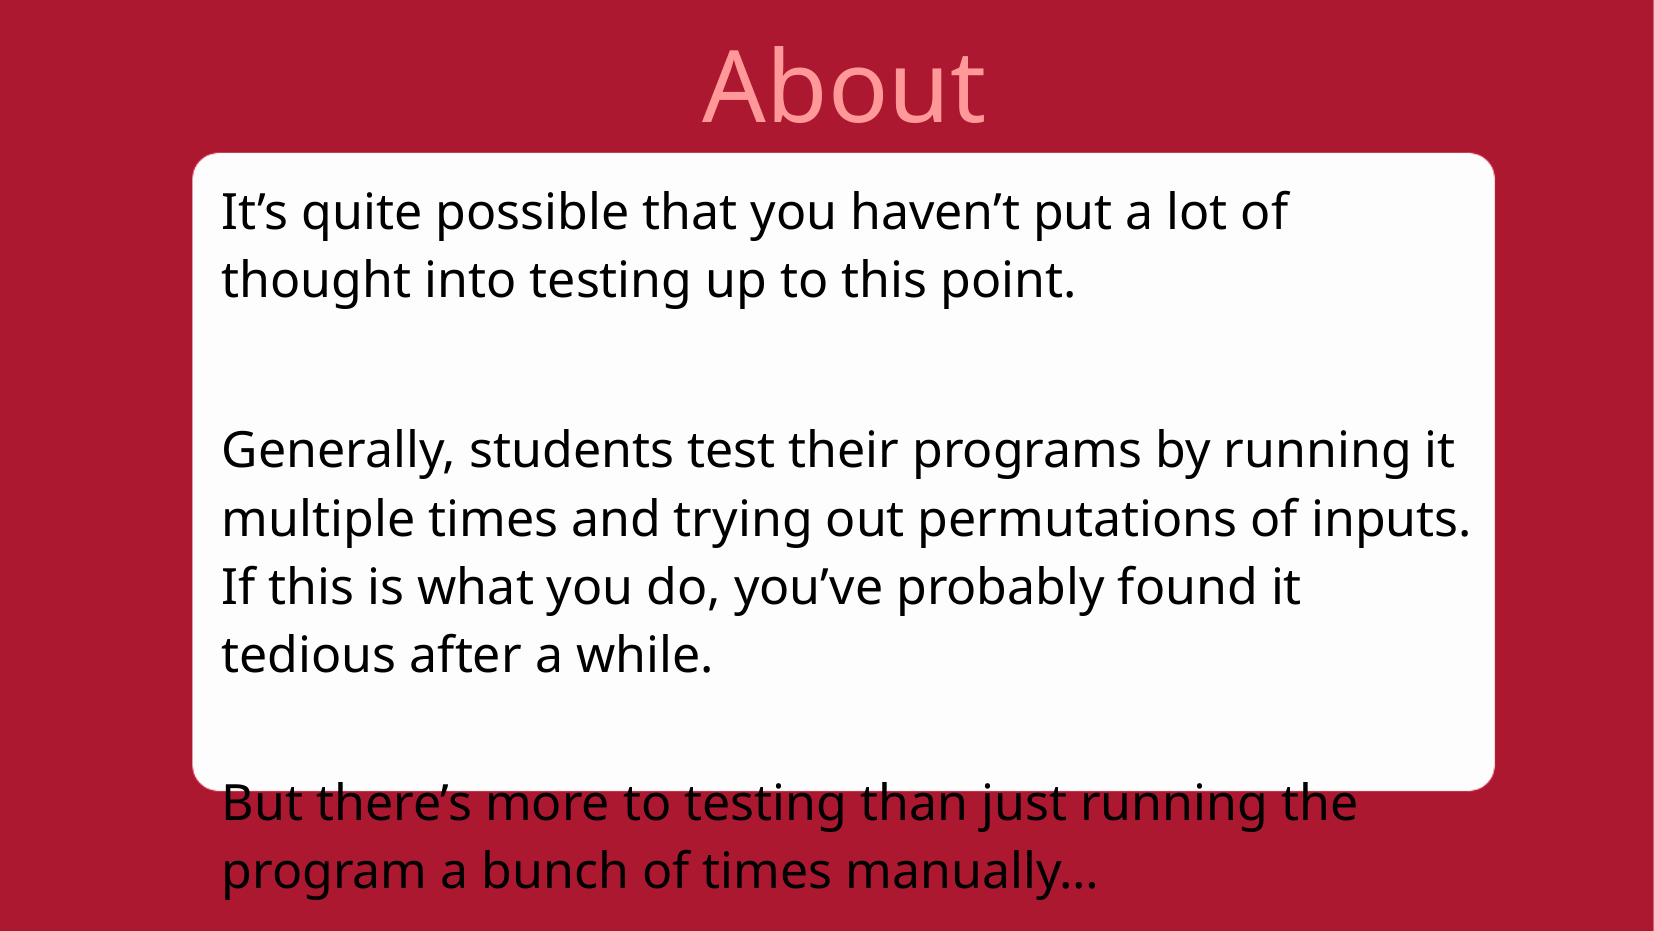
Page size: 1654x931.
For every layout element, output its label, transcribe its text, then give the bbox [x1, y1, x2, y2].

picture [0, 0, 1654, 931]
text_box It’s quite possible that you haven’t put a lot of thought into testing up to this point. Generally, students test their programs by running it multiple times and trying out permutations of inputs. If this is what you do, you’ve probably found it tedious after a while. But there’s more to testing than just running the program a bunch of times manually… [221, 175, 1477, 774]
title About [193, 19, 1496, 148]
